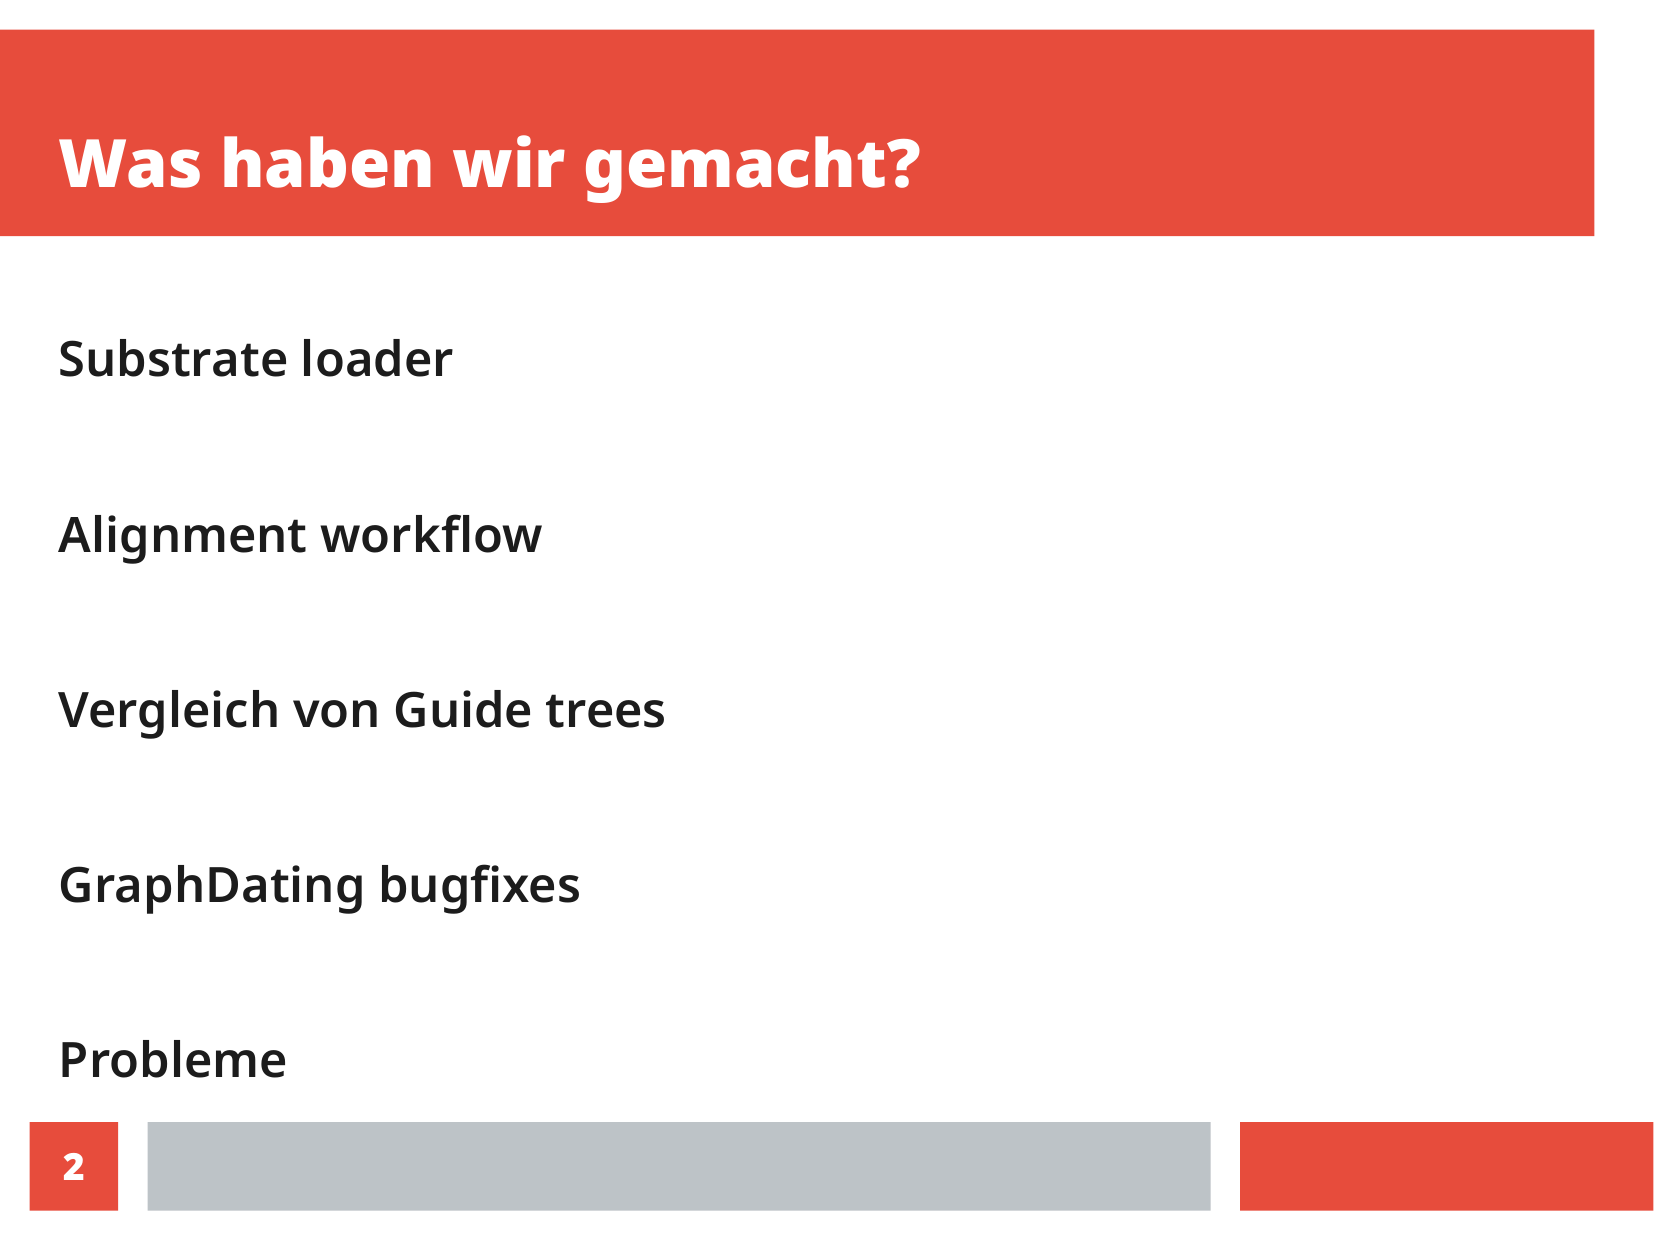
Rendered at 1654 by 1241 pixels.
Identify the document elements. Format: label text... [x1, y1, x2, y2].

title Was haben wir gemacht? [59, 59, 1595, 207]
list Substrate loader Alignment workflow Vergleich von Guide trees GraphDating bugfixes Probleme [59, 324, 1565, 1093]
